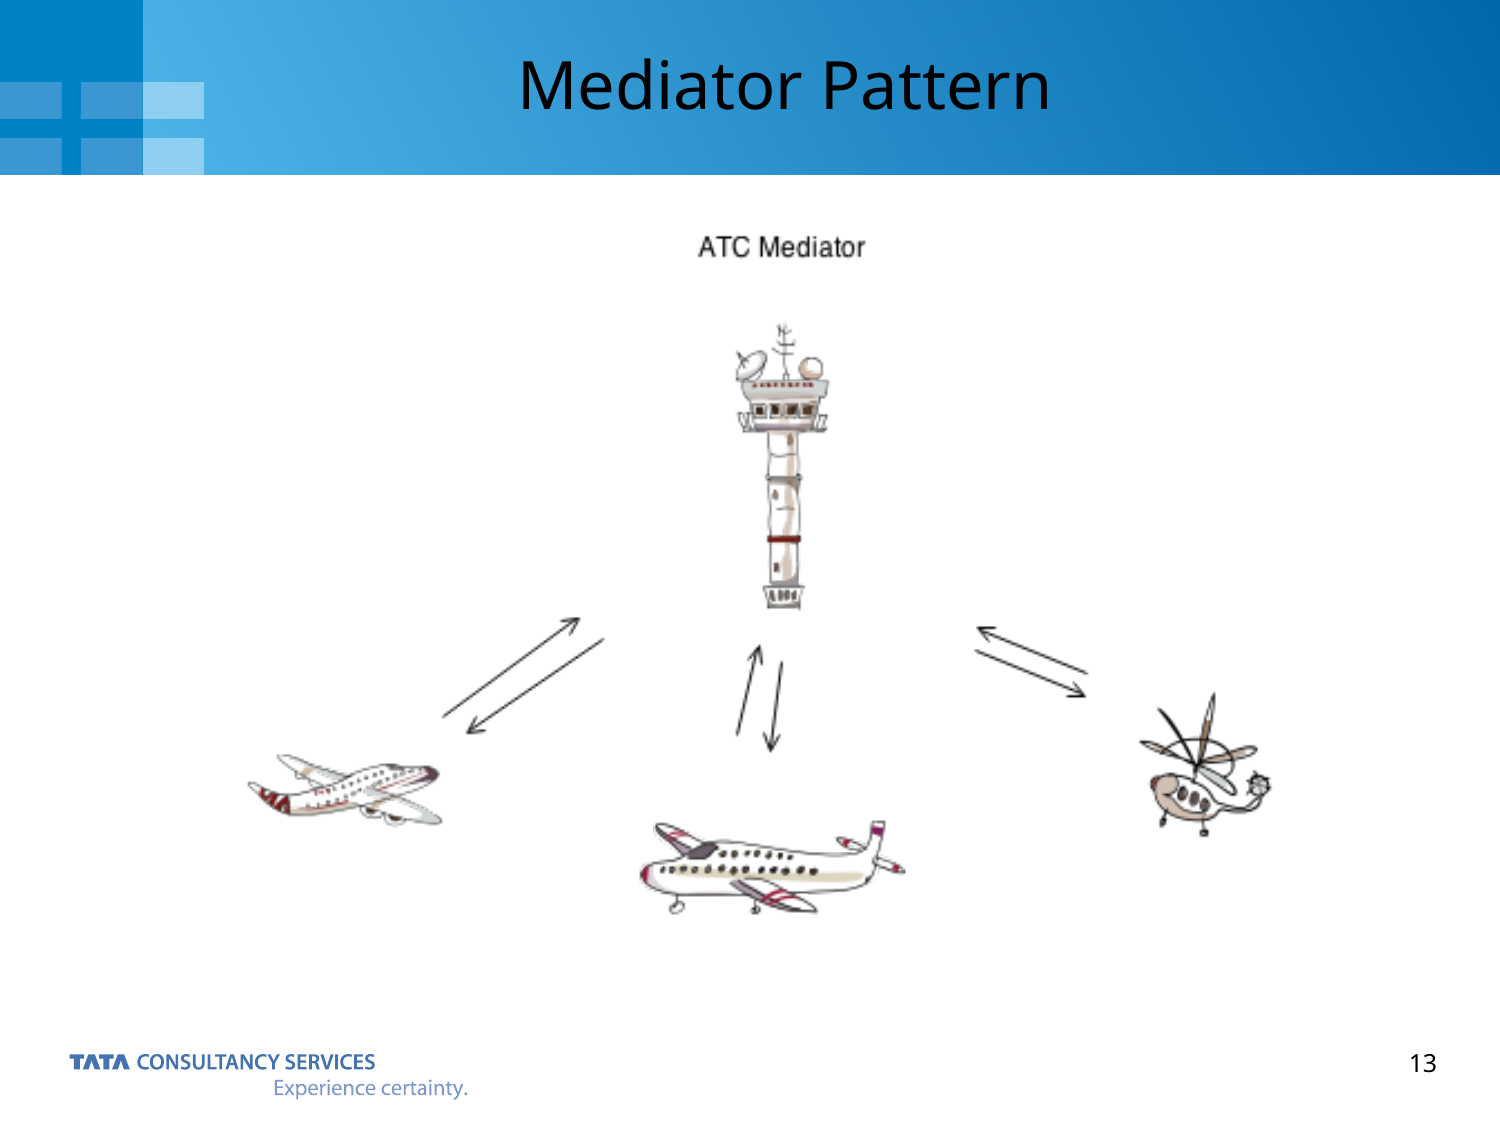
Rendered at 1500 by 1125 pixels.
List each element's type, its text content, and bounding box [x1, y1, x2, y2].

text_box Mediator Pattern [224, 11, 1347, 154]
picture [224, 205, 1276, 1004]
